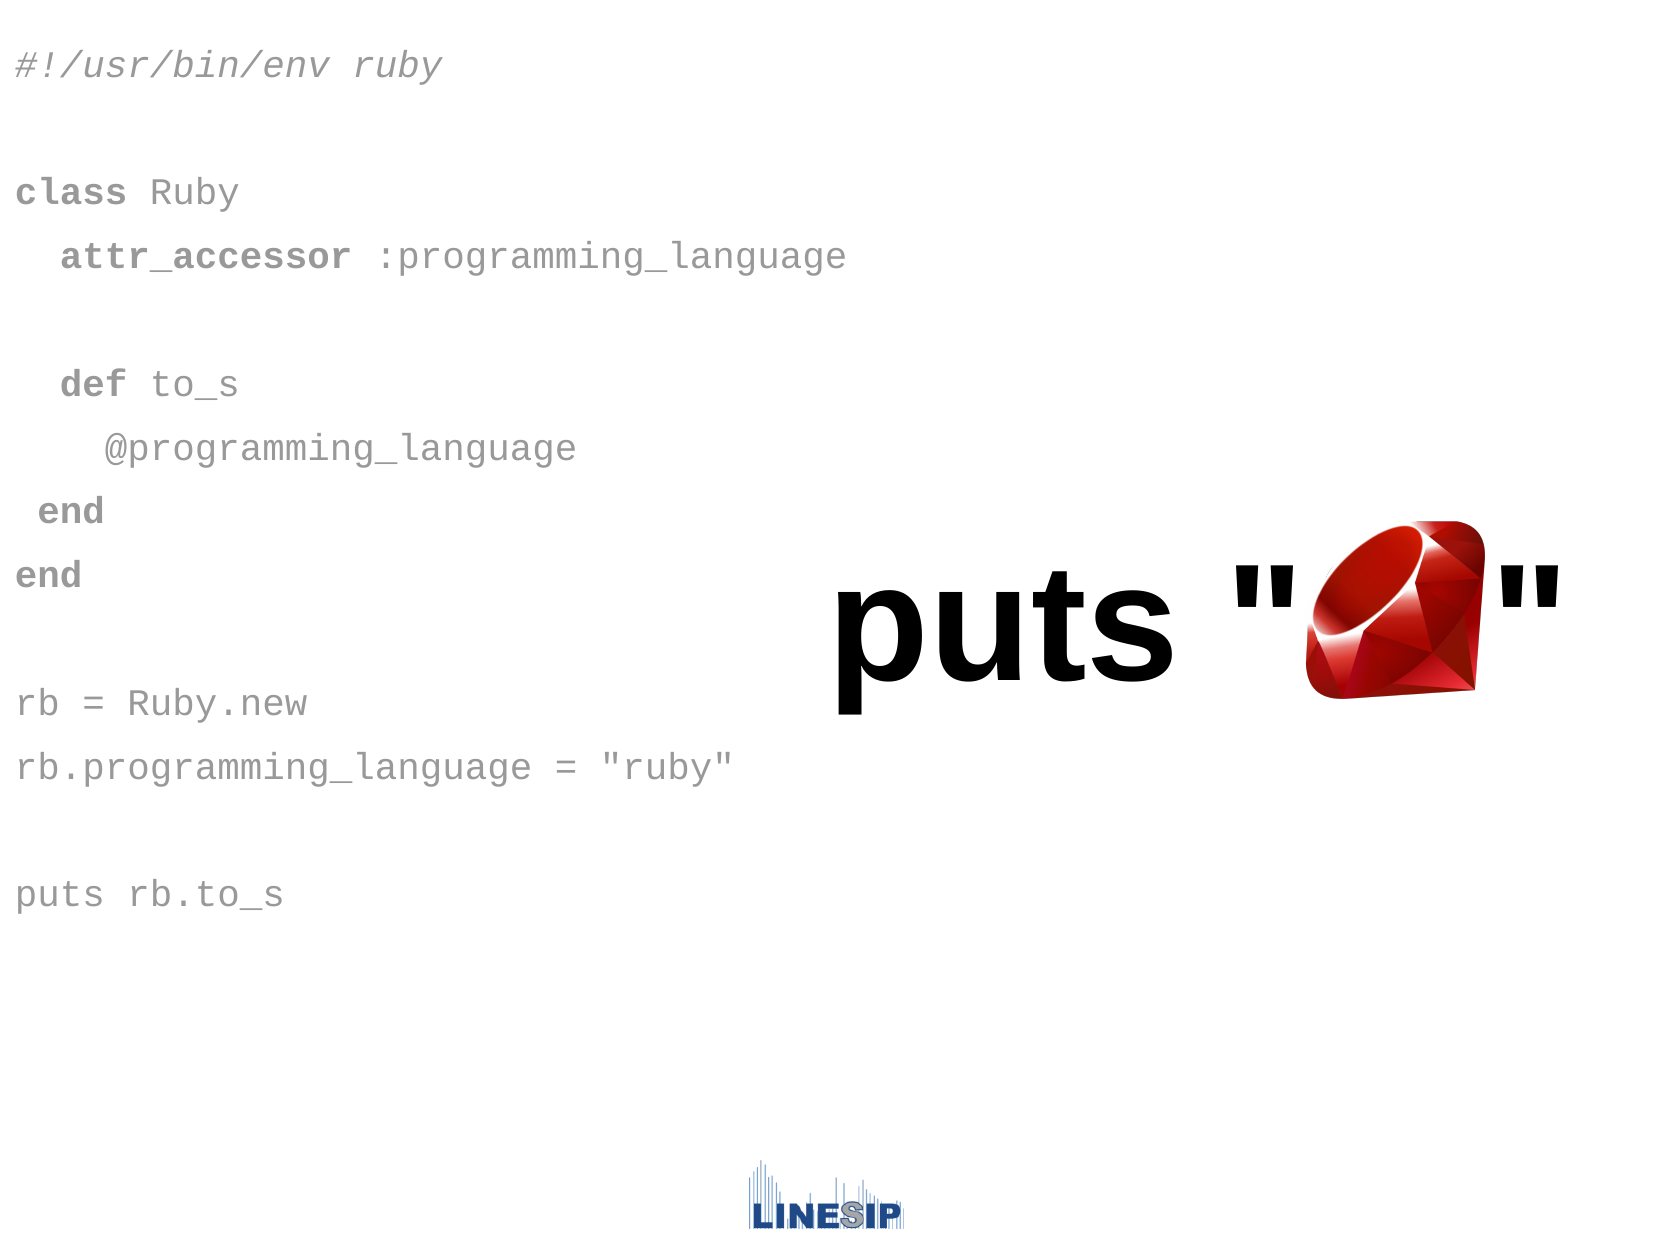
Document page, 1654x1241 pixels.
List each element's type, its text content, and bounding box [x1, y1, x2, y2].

picture [1303, 517, 1485, 699]
text_box #!/usr/bin/env ruby class Ruby attr_accessor :programming_language def to_s @programming_language end end rb = Ruby.new rb.programming_language = "ruby" puts rb.to_s [0, 17, 976, 1224]
text_box puts " " [976, 522, 1584, 724]
picture [749, 1160, 904, 1229]
